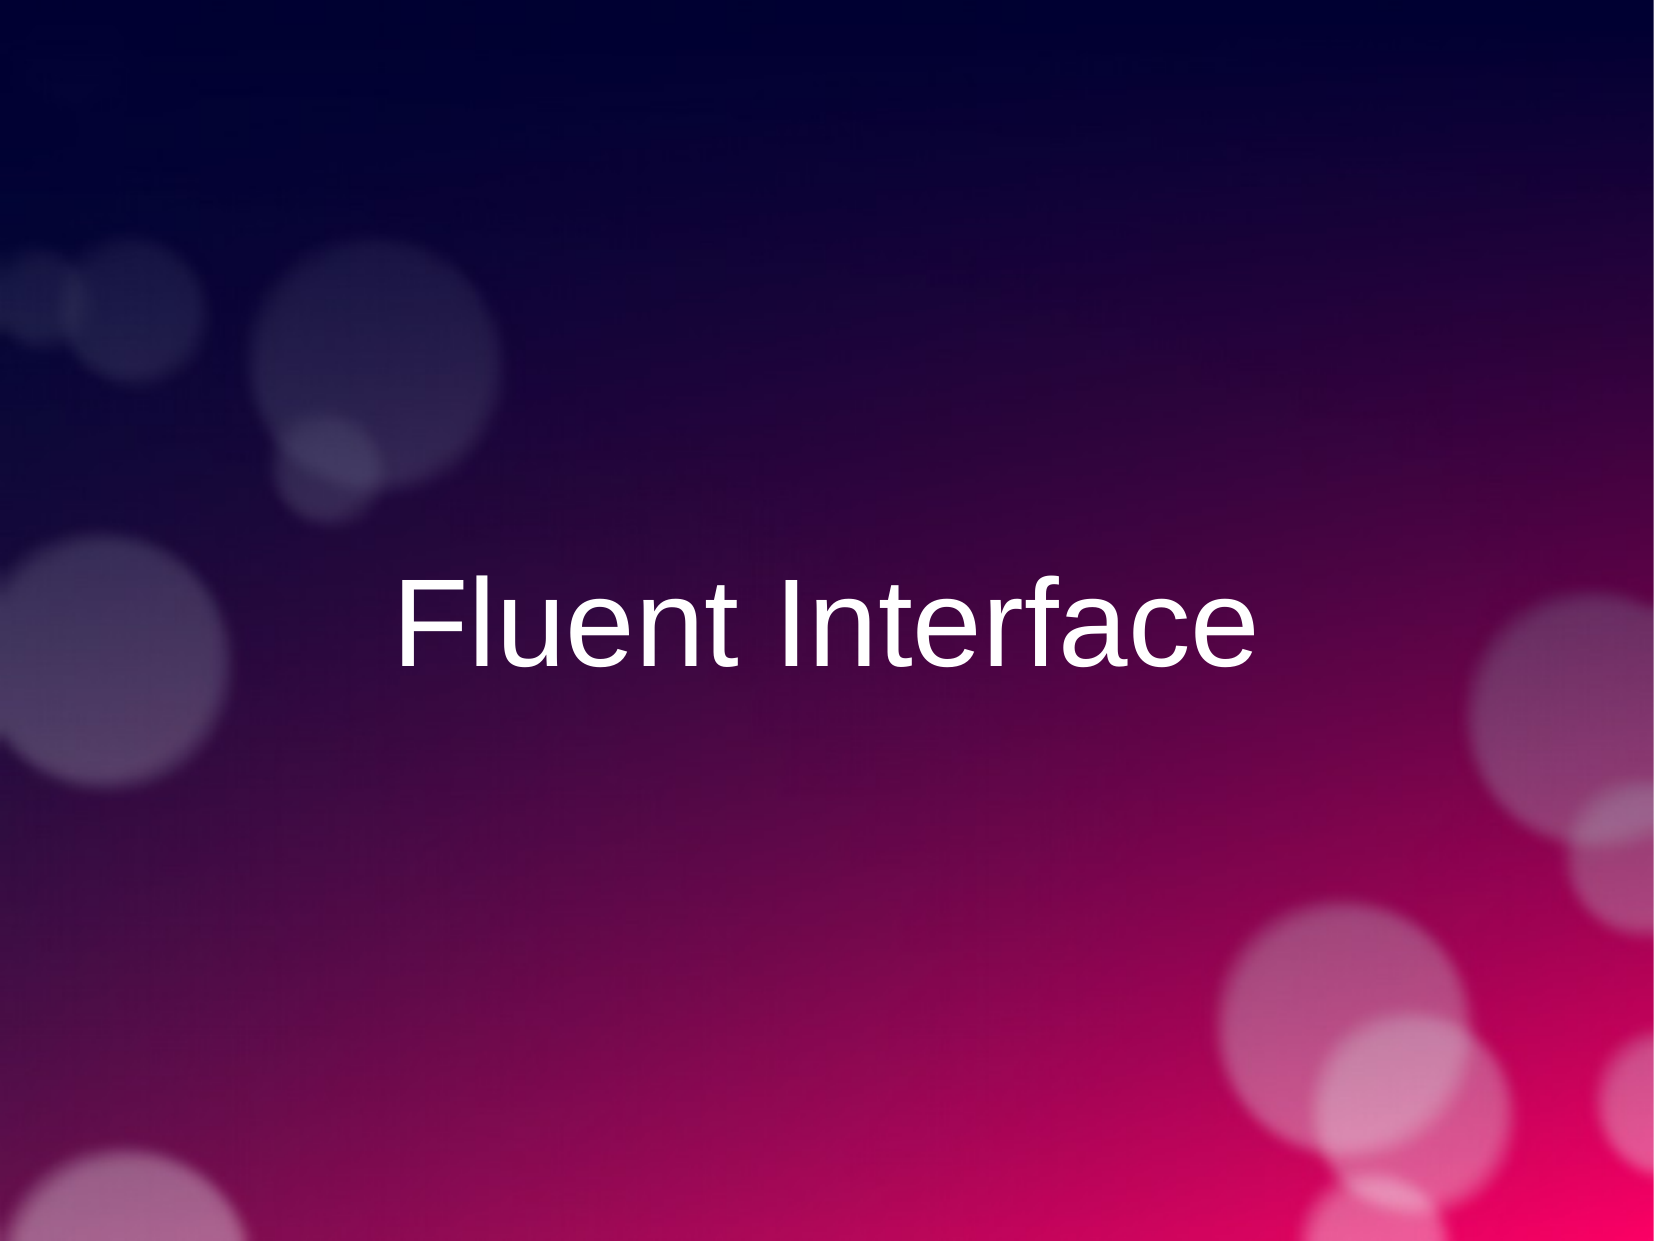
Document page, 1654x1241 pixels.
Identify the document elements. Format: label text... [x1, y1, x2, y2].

title Fluent Interface [82, 519, 1571, 727]
picture [0, 0, 1654, 1241]
